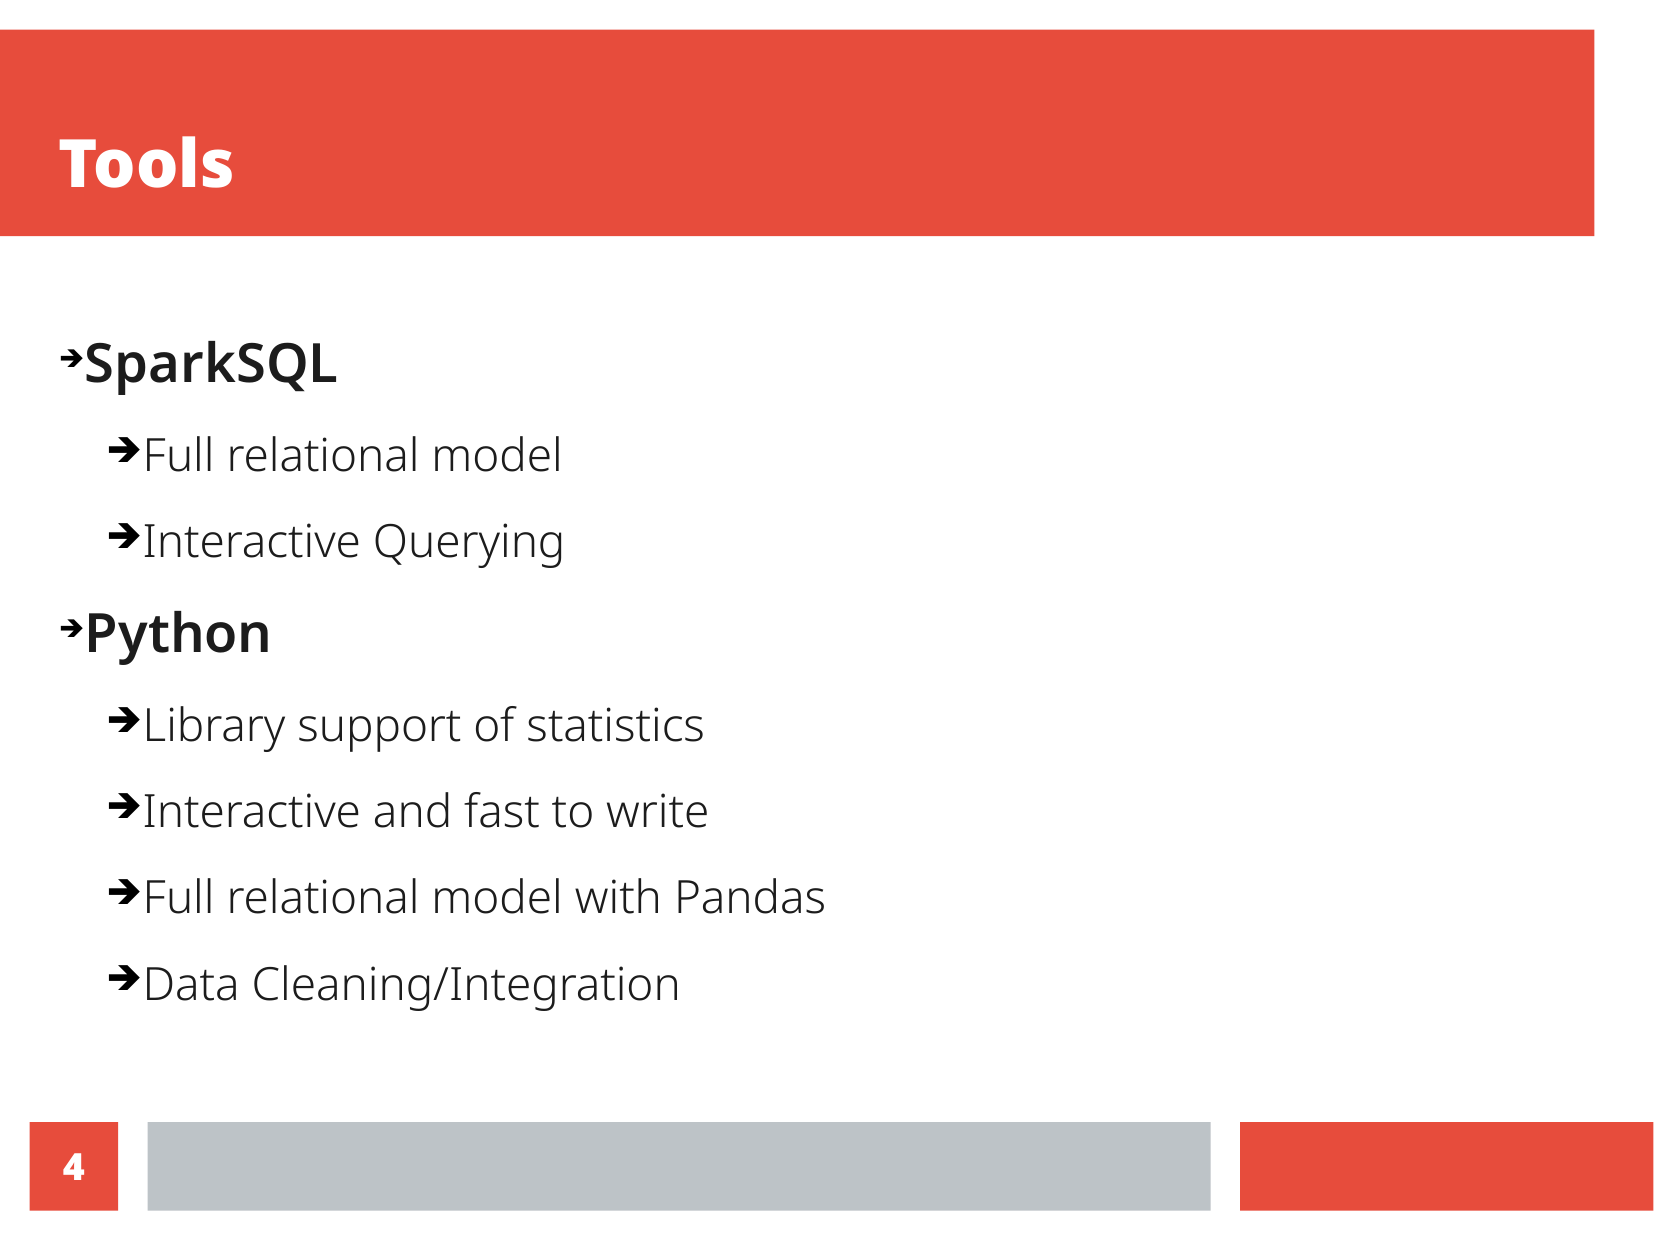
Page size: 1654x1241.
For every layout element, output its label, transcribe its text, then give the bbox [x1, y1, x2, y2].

title Tools [59, 59, 1595, 207]
list SparkSQL Full relational model Interactive Querying Python Library support of statistics Interactive and fast to write Full relational model with Pandas Data Cleaning/Integration [59, 324, 1565, 1093]
